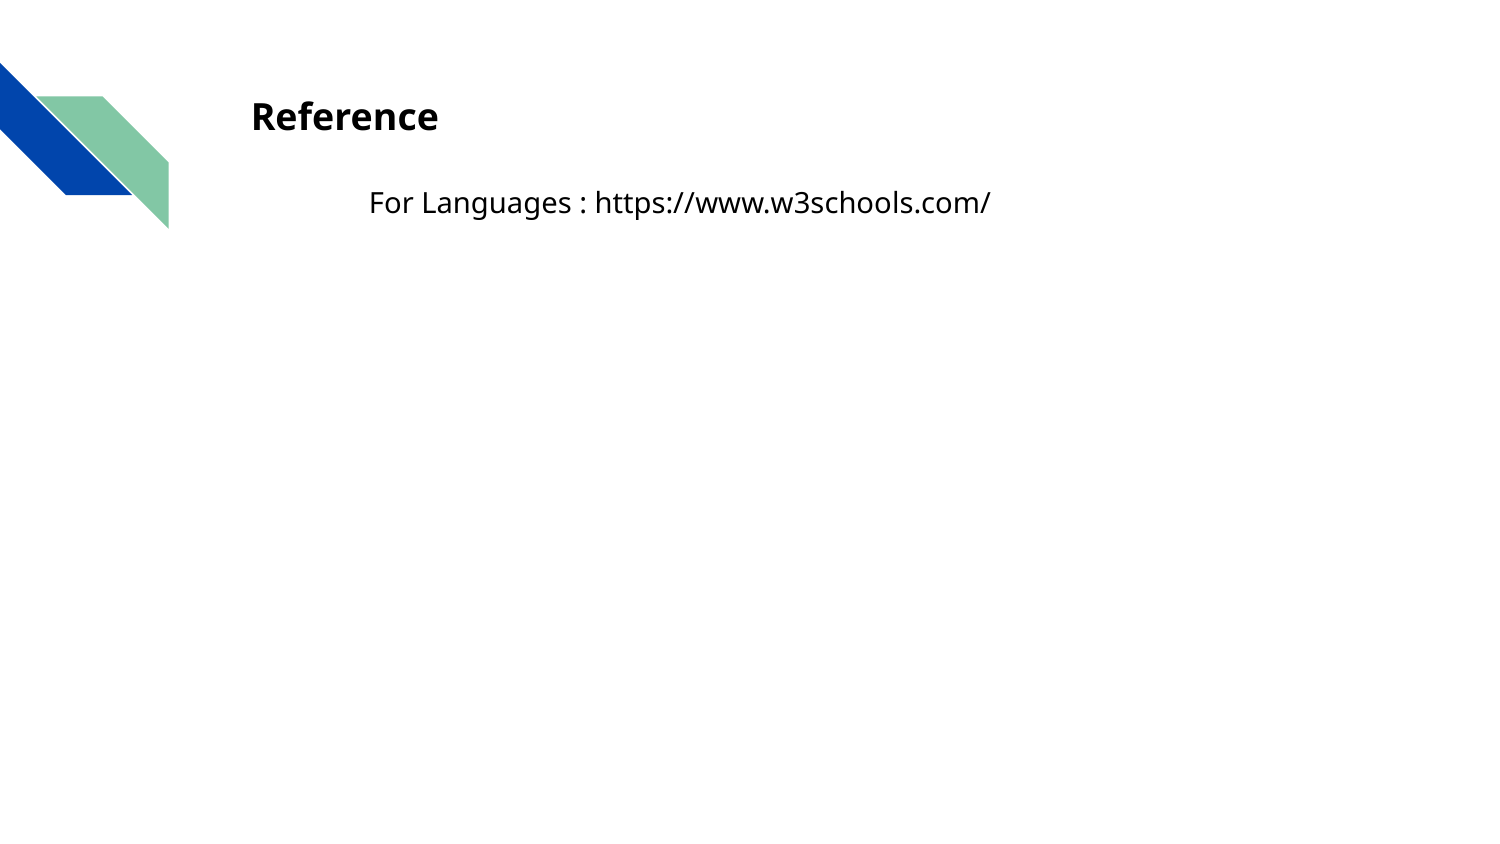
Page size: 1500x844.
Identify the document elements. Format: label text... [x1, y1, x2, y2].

text_box Reference [236, 85, 886, 148]
text_box For Languages : https://www.w3schools.com/ [354, 177, 1034, 229]
